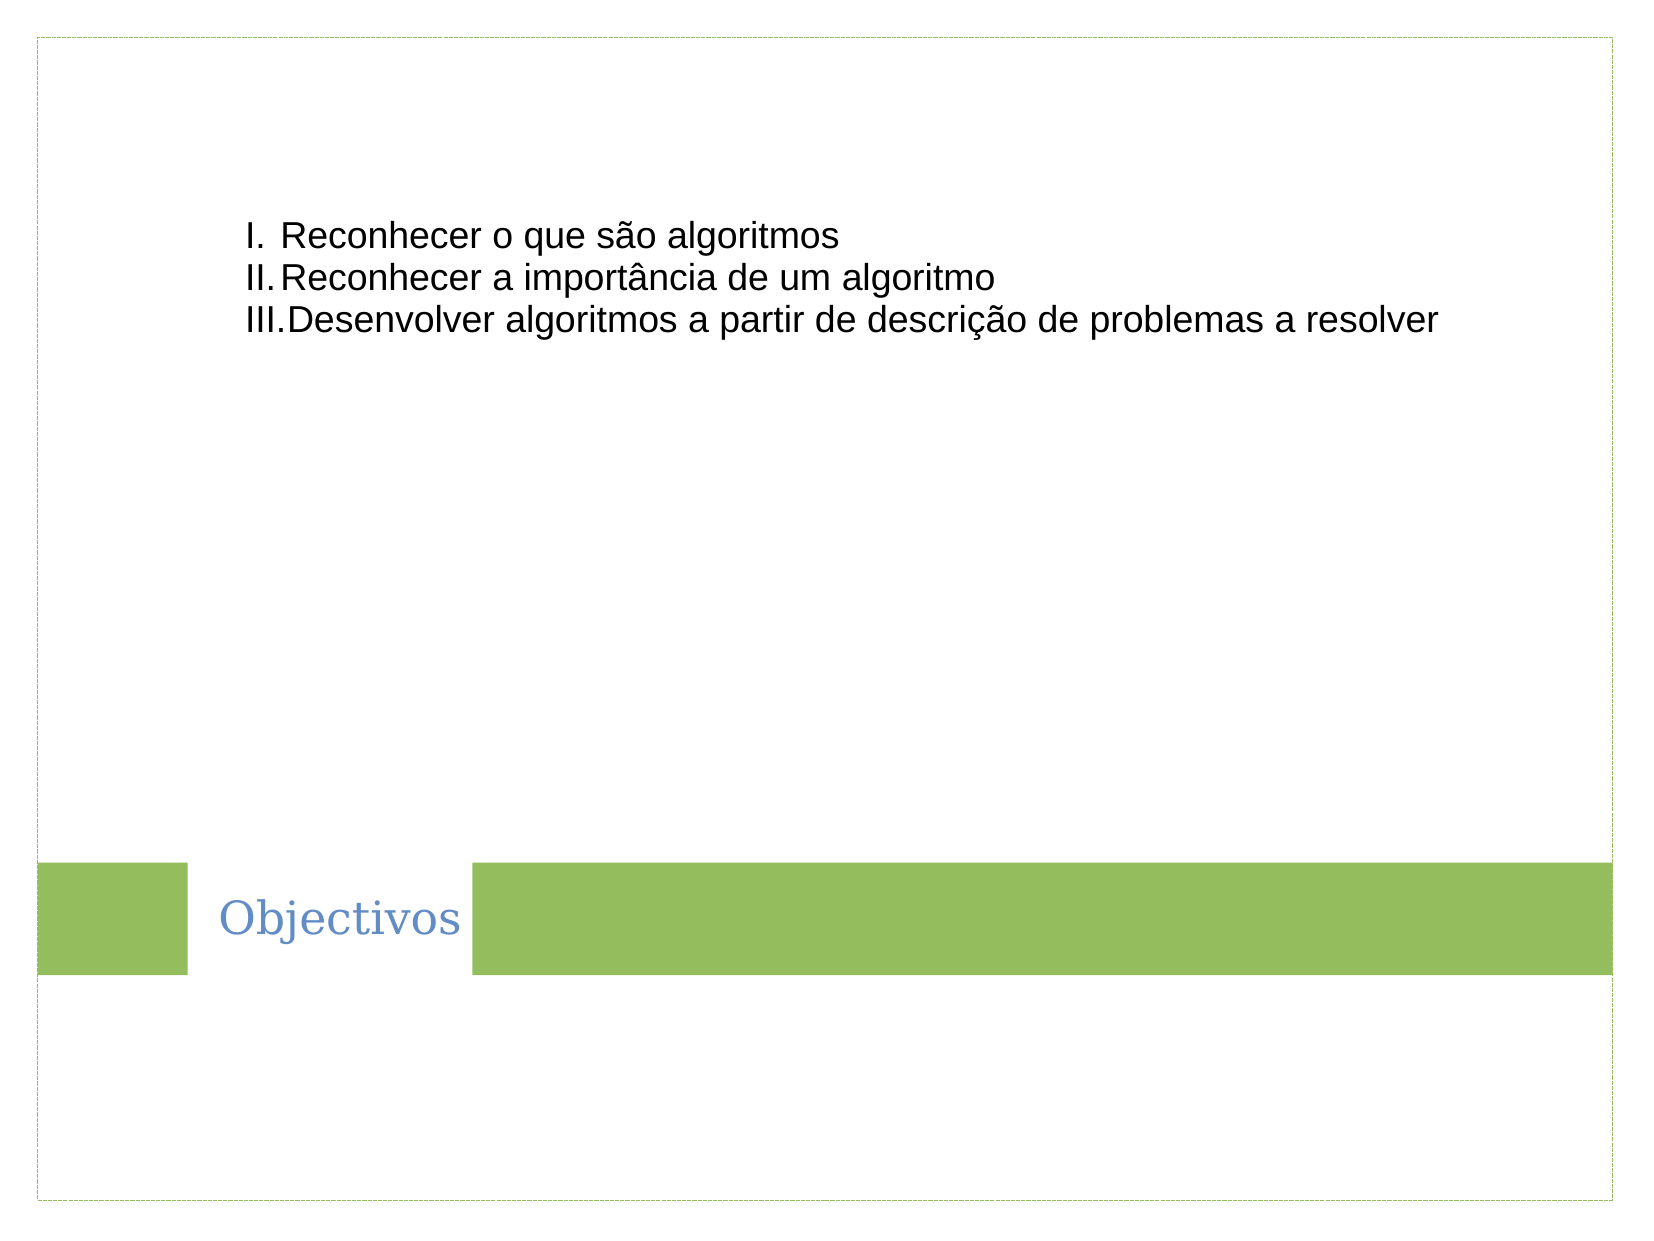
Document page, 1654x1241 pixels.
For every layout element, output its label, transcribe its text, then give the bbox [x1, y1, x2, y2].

text_box [472, 862, 1613, 976]
text_box [37, 862, 188, 976]
text_box Reconhecer o que são algoritmos Reconhecer a importância de um algoritmo Desenvolver algoritmos a partir de descrição de problemas a resolver [194, 206, 1477, 348]
text_box Objectivos [203, 884, 478, 953]
